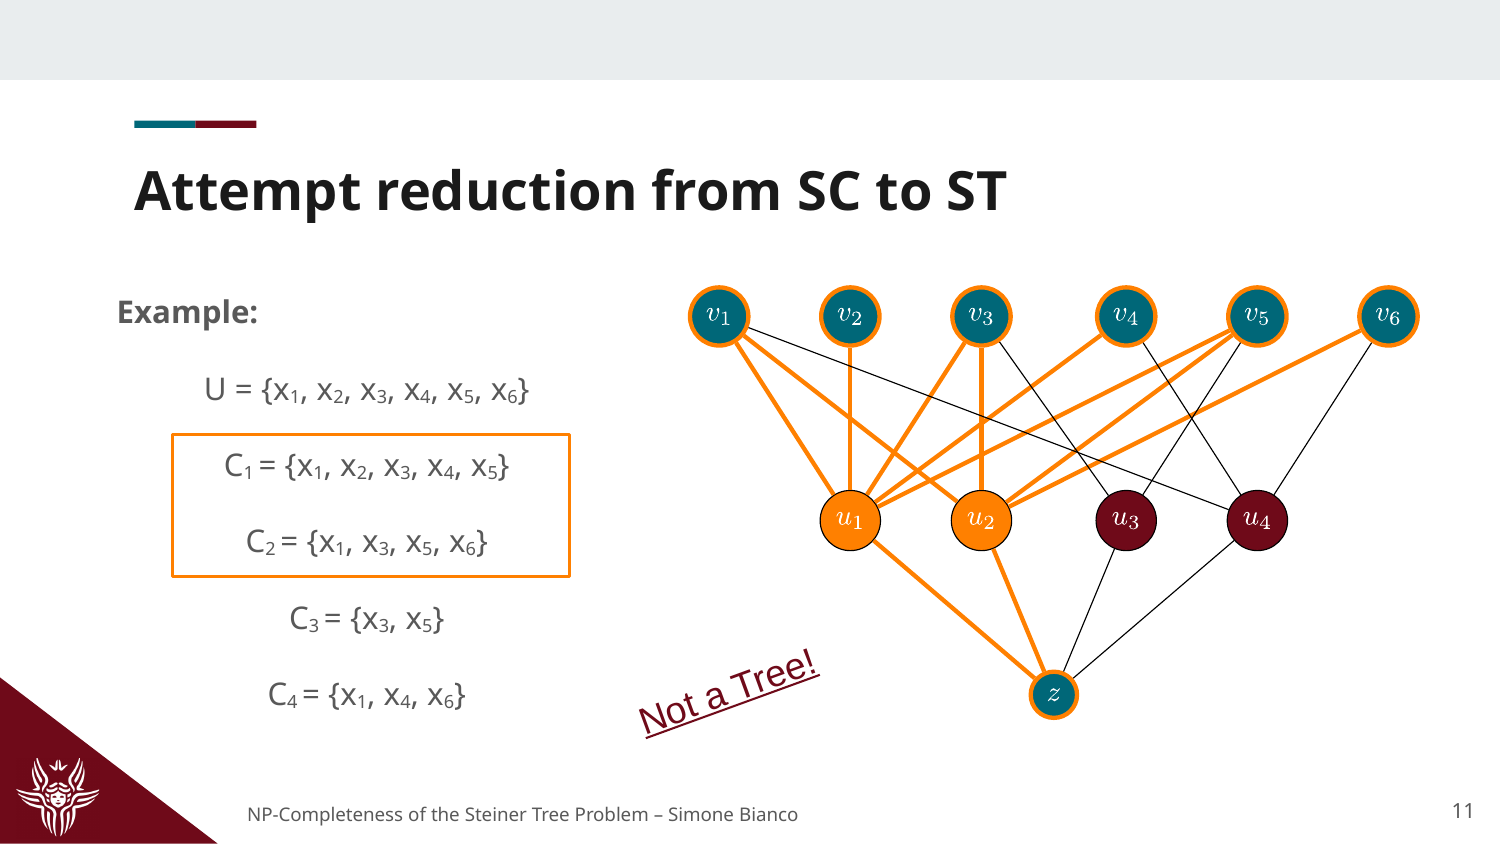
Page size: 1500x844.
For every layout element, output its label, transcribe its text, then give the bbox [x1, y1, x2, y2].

list Example: U = {x1, x2, x3, x4, x5, x6} C1 = {x1, x2, x3, x4, x5} C2 = {x1, x3, x5, x6} C3 = {x3, x5} C4 = {x1, x4, x6} [101, 272, 632, 715]
title Attempt reduction from SC to ST [119, 141, 1381, 230]
subtitle NP-Completeness of the Steiner Tree Problem – Simone Bianco [232, 783, 1193, 839]
text_box Not a Tree! [552, 638, 832, 807]
picture [687, 285, 1420, 721]
slide_number <number> [1400, 779, 1491, 844]
picture [16, 758, 100, 839]
